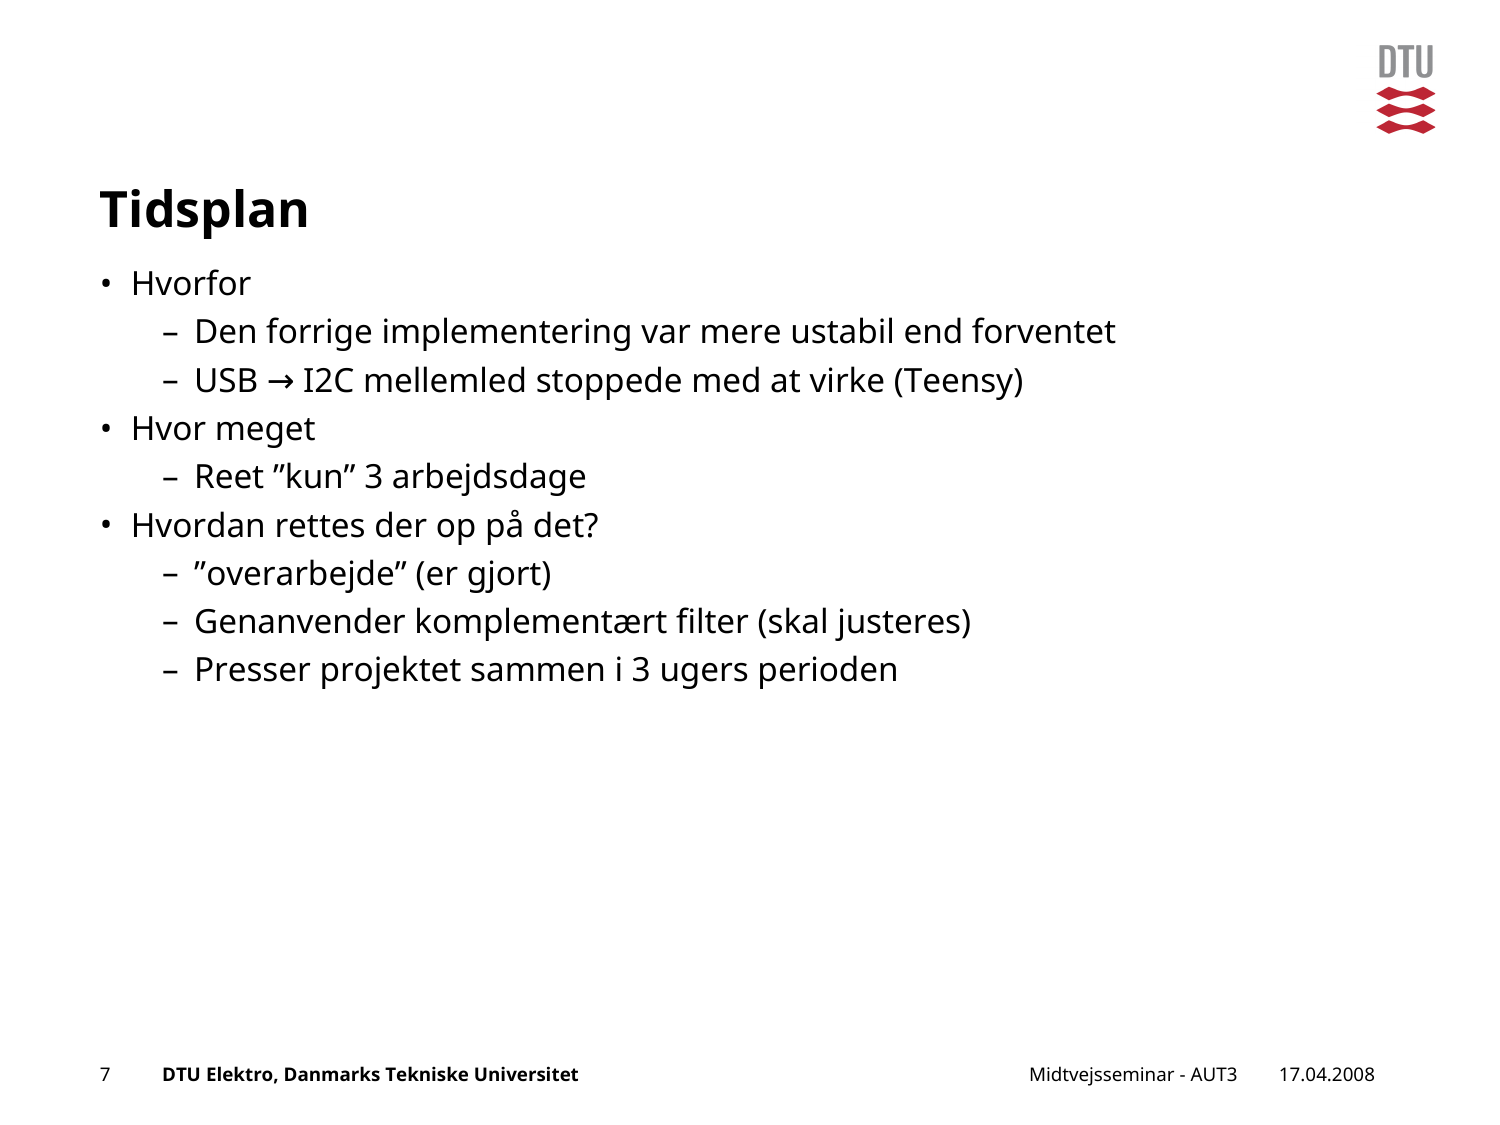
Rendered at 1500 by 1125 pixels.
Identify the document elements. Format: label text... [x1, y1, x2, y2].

list Hvorfor Den forrige implementering var mere ustabil end forventet USB → I2C mellemled stoppede med at virke (Teensy) Hvor meget Reet ”kun” 3 arbejdsdage Hvordan rettes der op på det? ”overarbejde” (er gjort) Genanvender komplementært filter (skal justeres) Presser projektet sammen i 3 ugers perioden [99, 262, 1375, 1012]
title Tidsplan [99, 49, 1375, 238]
